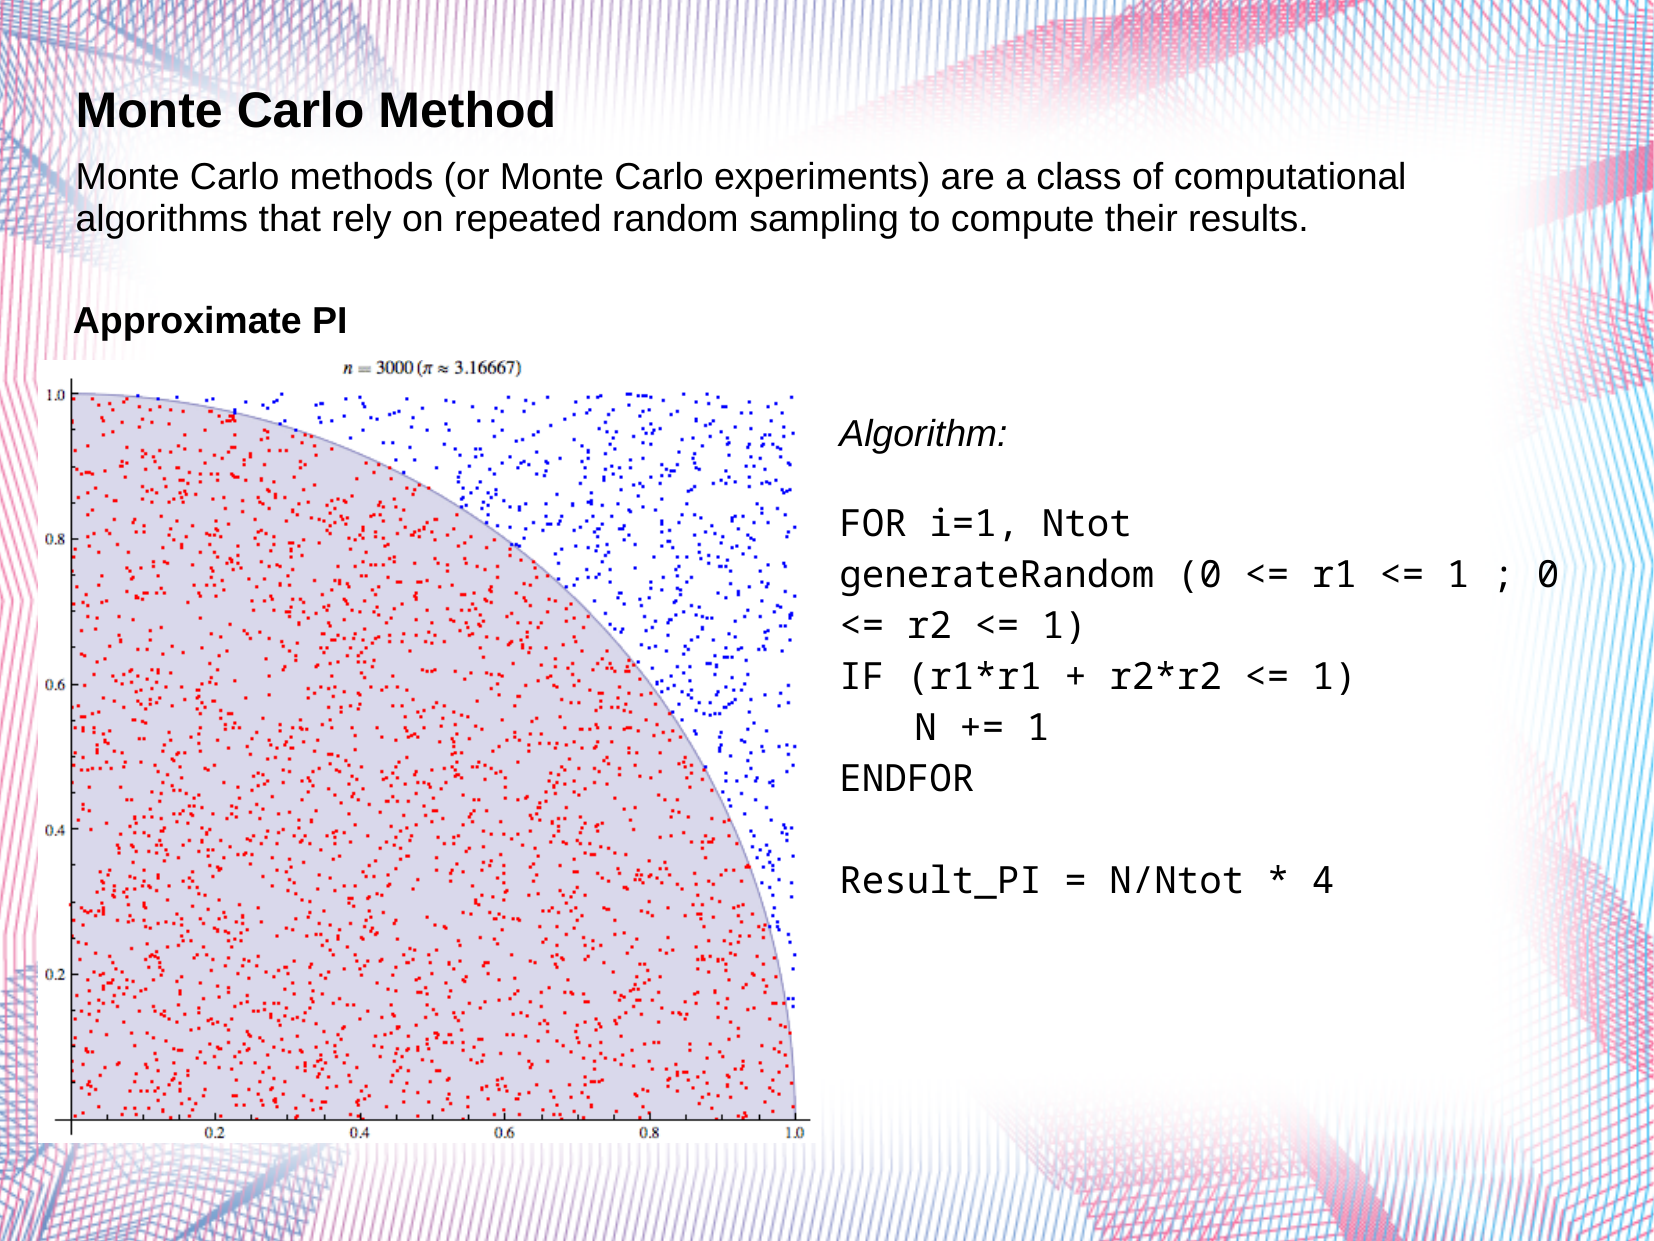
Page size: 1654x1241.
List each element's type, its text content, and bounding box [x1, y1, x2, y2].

text_box Monte Carlo methods (or Monte Carlo experiments) are a class of computational algorithms that rely on repeated random sampling to compute their results. [60, 106, 1501, 248]
text_box Approximate PI [58, 292, 376, 350]
picture [0, 0, 1654, 1241]
text_box Monte Carlo Method [60, 74, 601, 146]
text_box Algorithm: FOR i=1, Ntot generateRandom (0 <= r1 <= 1 ; 0 <= r2 <= 1) IF (r1*r1 + r2*r2 <= 1) N += 1 ENDFOR Result_PI = N/Ntot * 4 [824, 405, 1620, 896]
